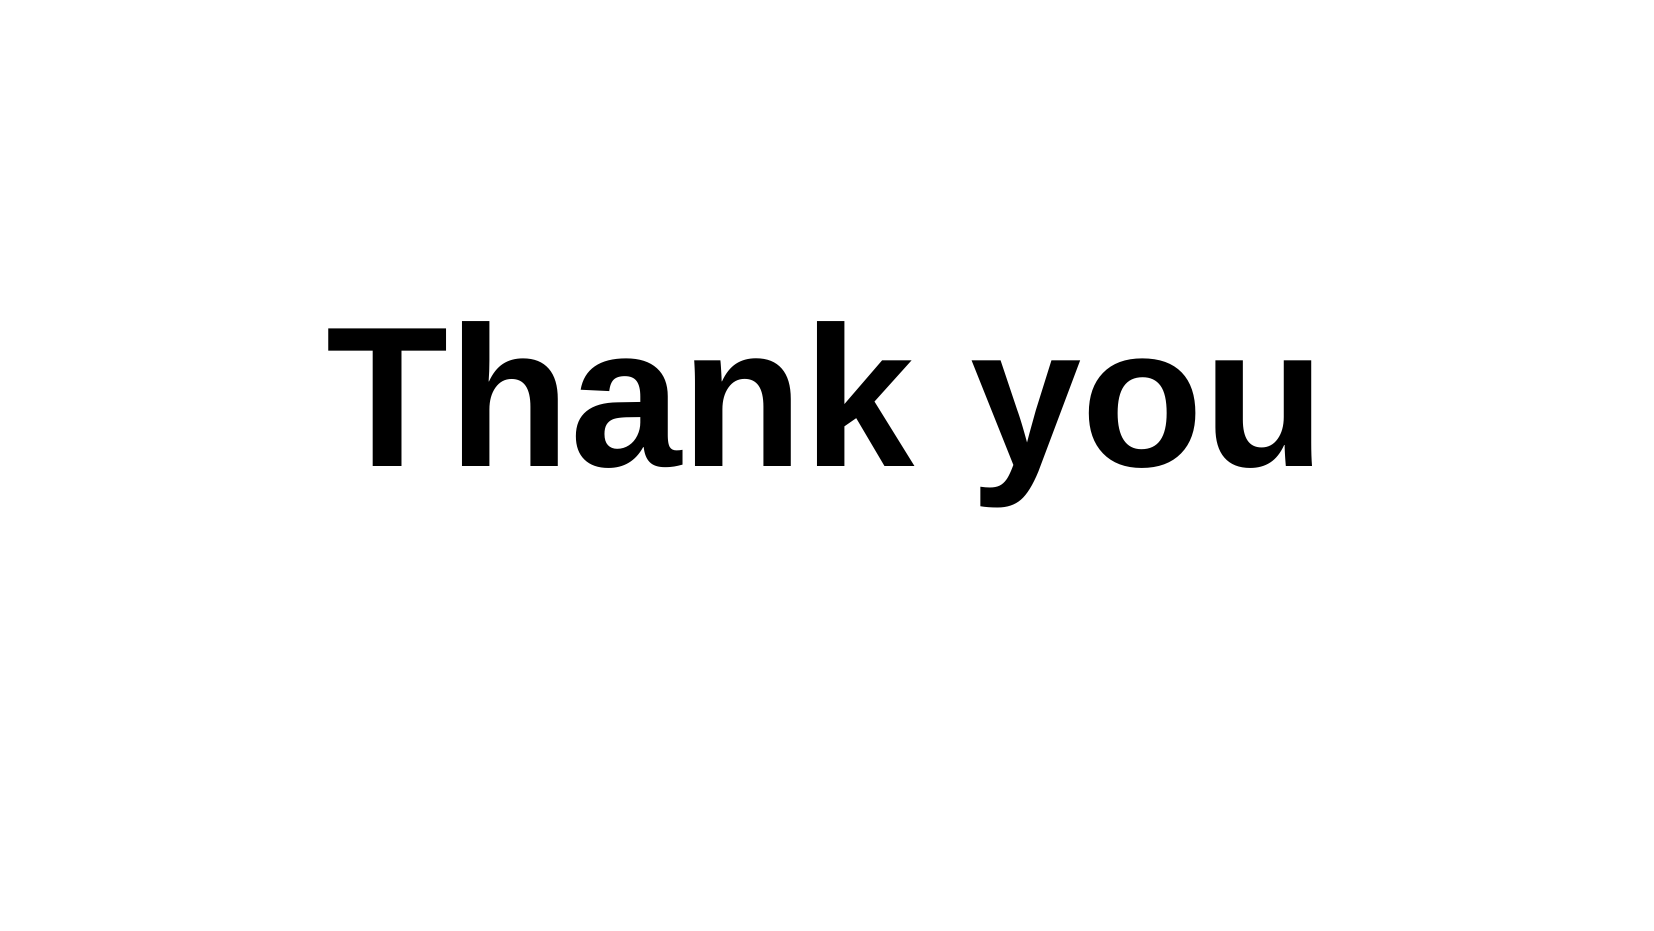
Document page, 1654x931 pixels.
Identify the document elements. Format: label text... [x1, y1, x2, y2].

subtitle Thank you [82, 37, 1571, 757]
